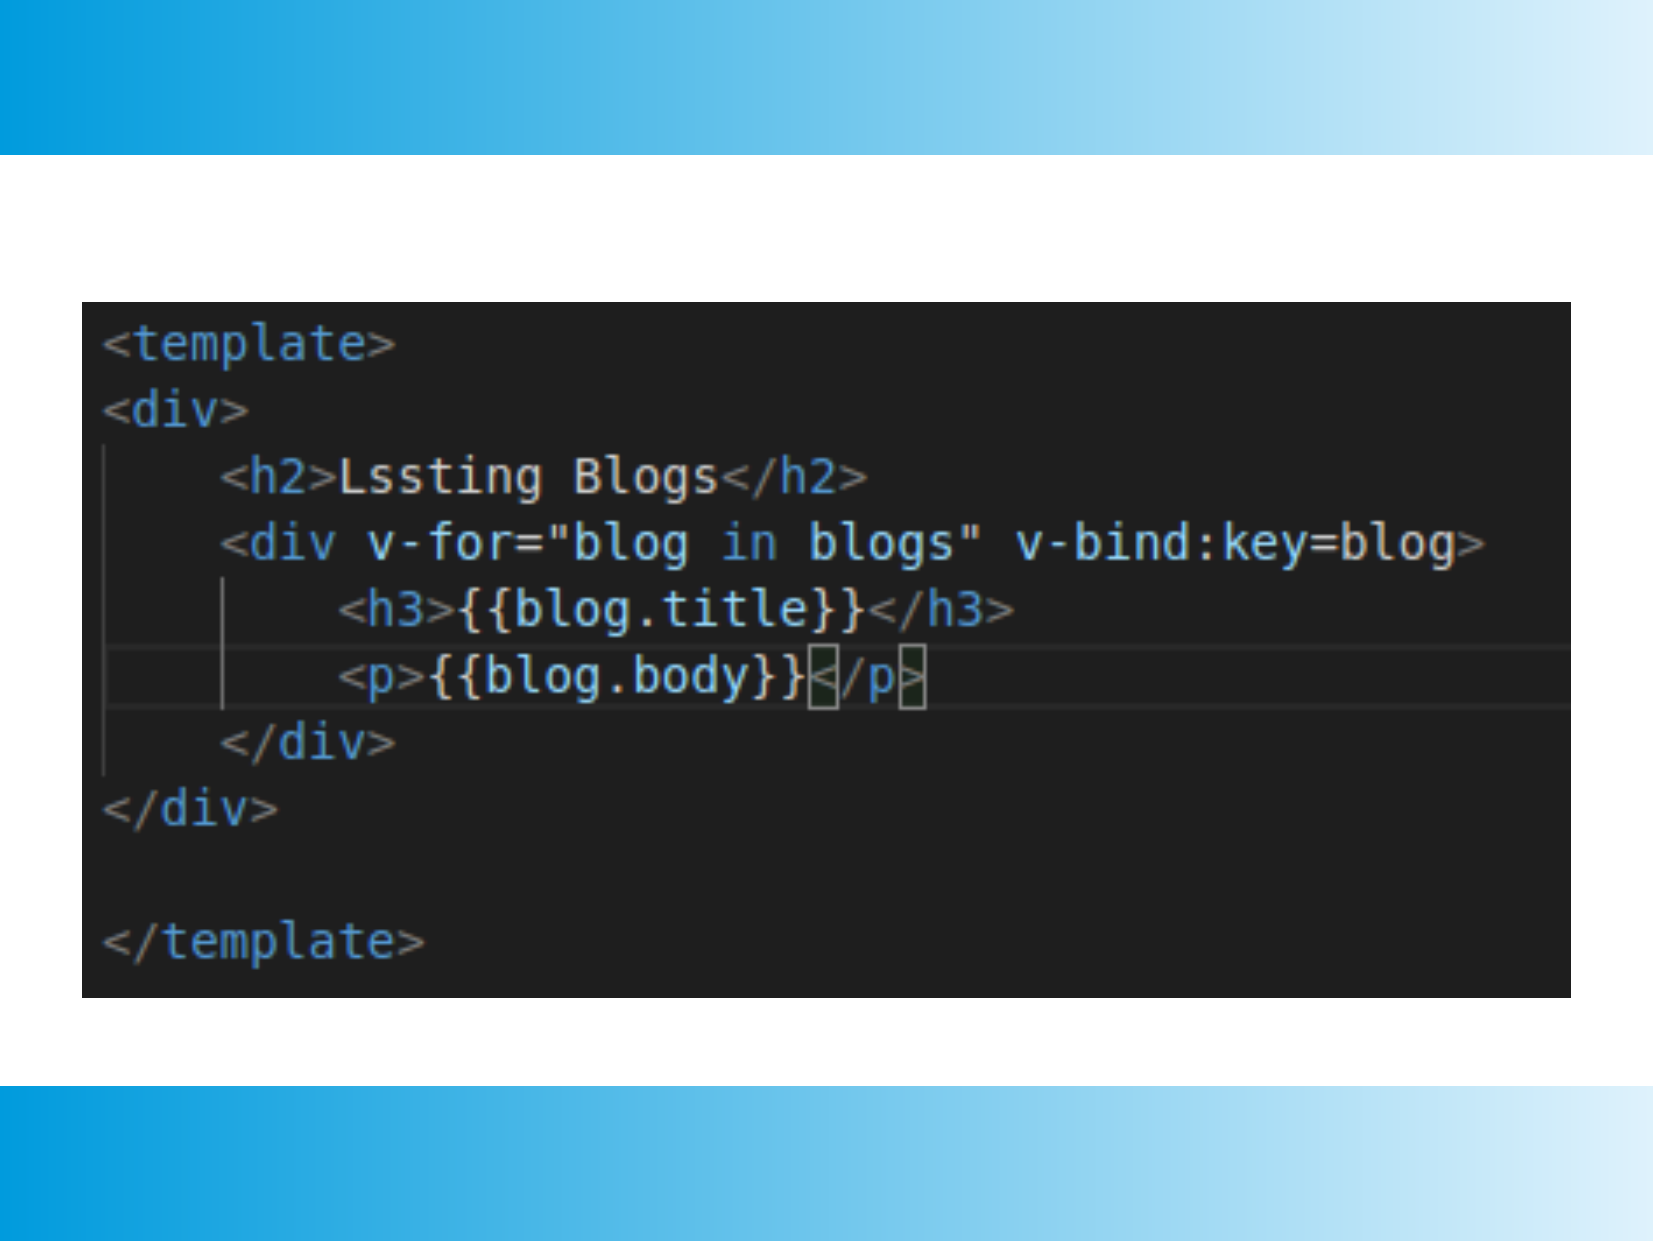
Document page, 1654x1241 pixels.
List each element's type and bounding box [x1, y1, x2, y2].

picture [82, 302, 1571, 998]
